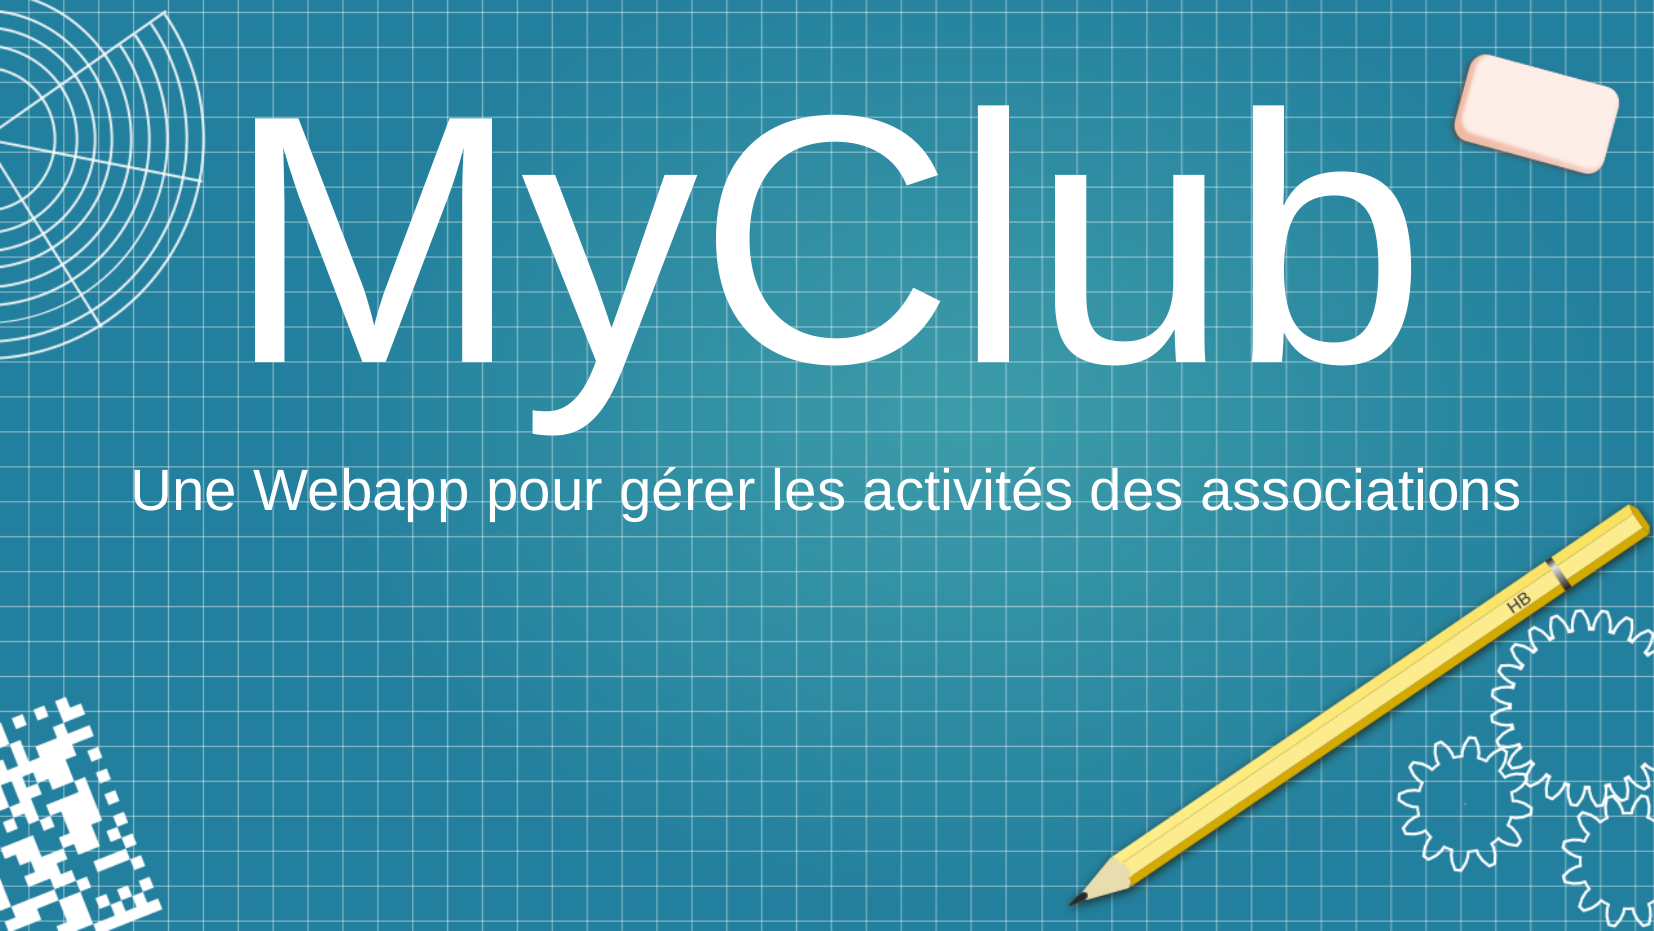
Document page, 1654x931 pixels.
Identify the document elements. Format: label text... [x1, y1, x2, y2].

picture [0, 0, 1654, 931]
subtitle Une Webapp pour gérer les activités des associations [82, 389, 1571, 592]
title MyClub [82, 41, 1571, 389]
